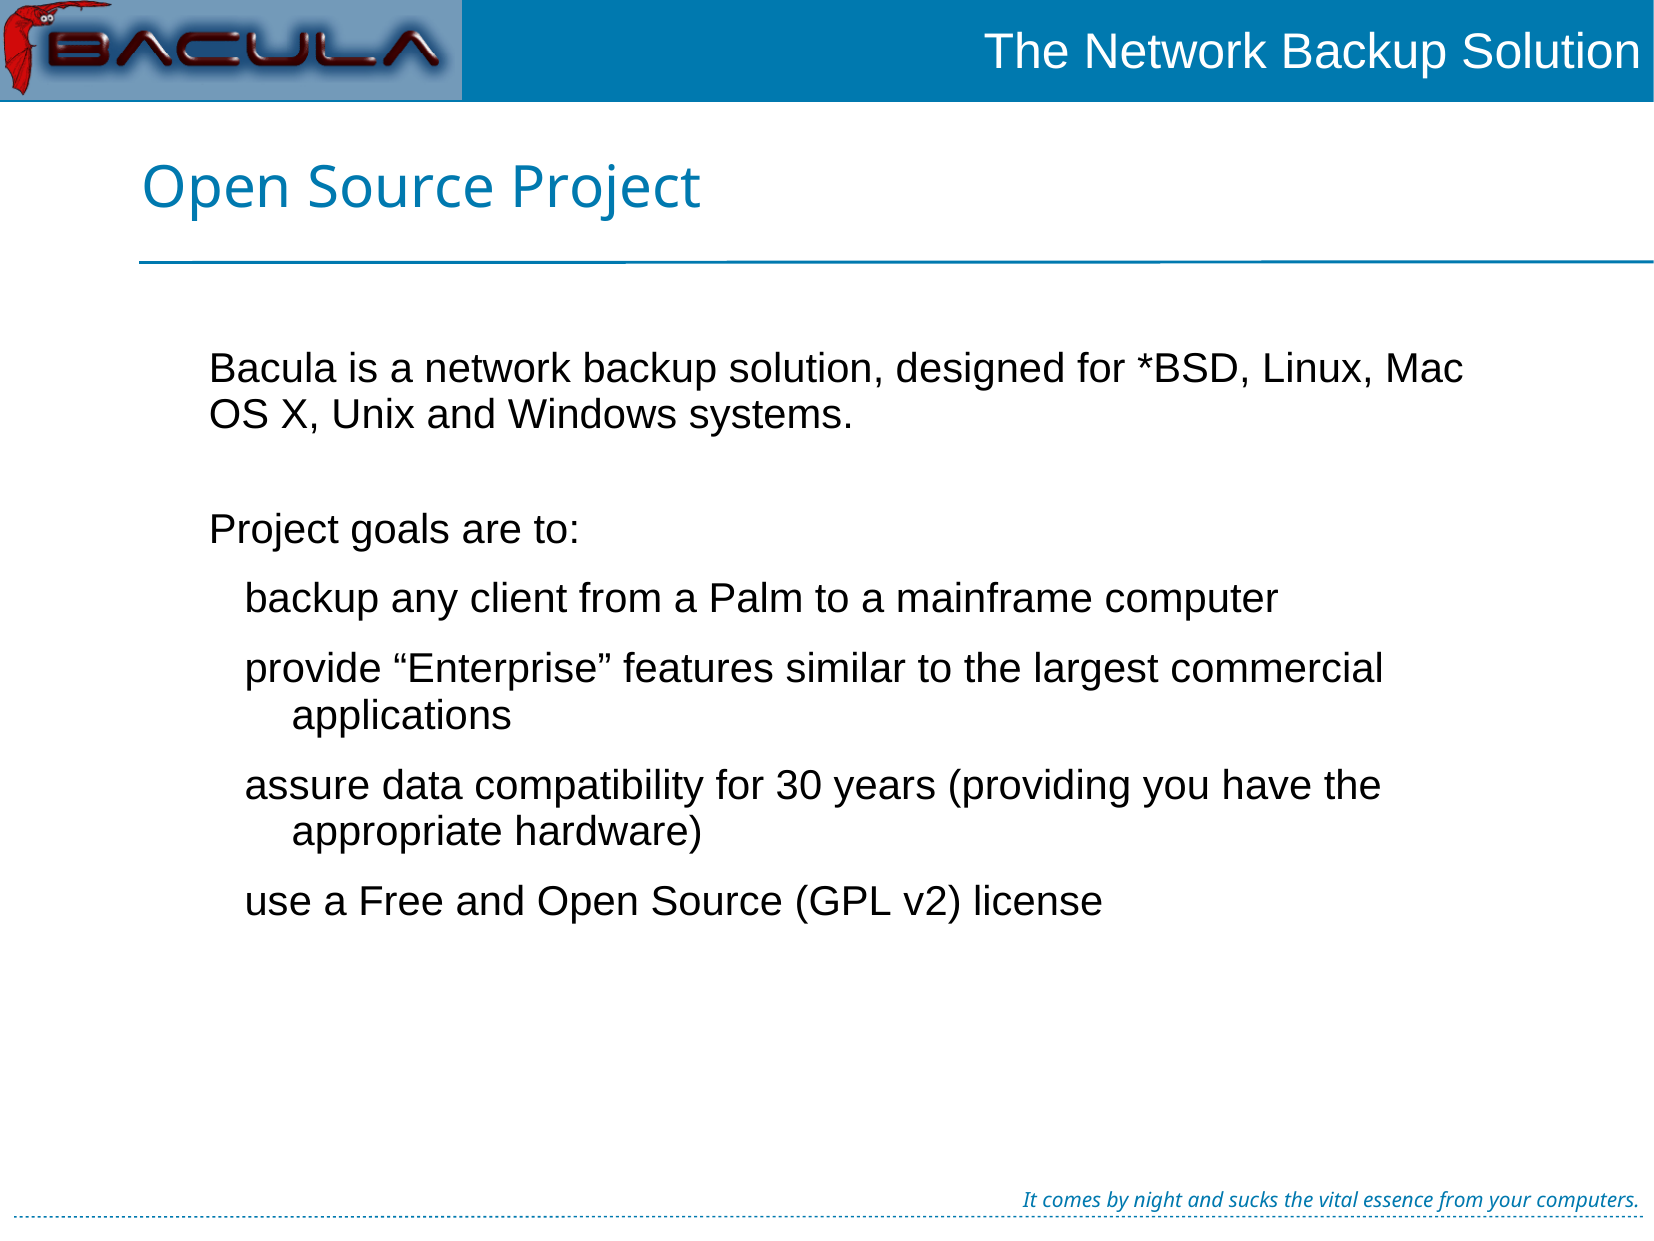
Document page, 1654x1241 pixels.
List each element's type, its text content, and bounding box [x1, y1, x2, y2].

title Open Source Project [141, 112, 1501, 226]
picture [0, 0, 461, 99]
list Bacula is a network backup solution, designed for *BSD, Linux, Mac OS X, Unix and Windows systems. Project goals are to: backup any client from a Palm to a mainframe computer provide “Enterprise” features similar to the largest commercial applications assure data compatibility for 30 years (providing you have the appropriate hardware) use a Free and Open Source (GPL v2) license [150, 344, 1534, 1142]
